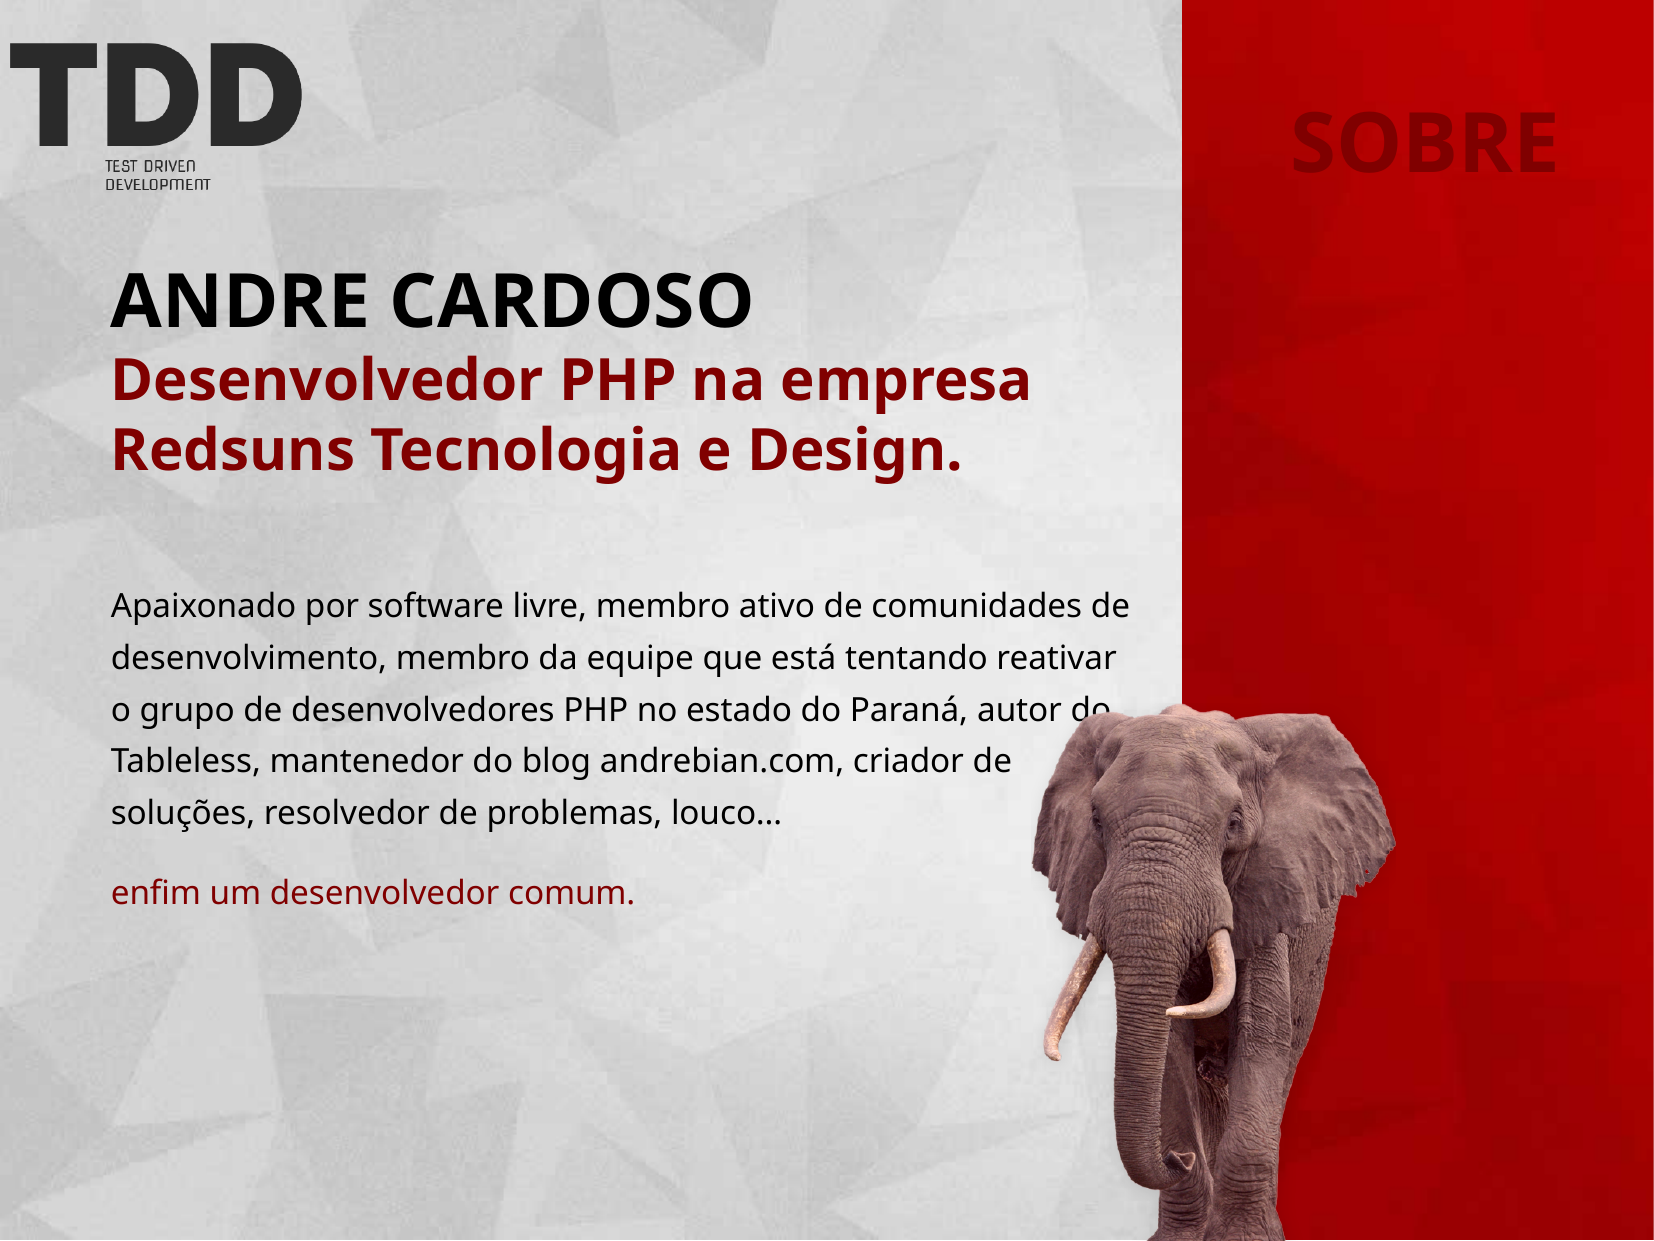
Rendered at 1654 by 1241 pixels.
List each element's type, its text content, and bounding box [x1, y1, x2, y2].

picture [0, 0, 1654, 1241]
text_box SOBRE [1247, 35, 1603, 243]
text_box ANDRE CARDOSO Desenvolvedor PHP na empresa Redsuns Tecnologia e Design. Apaixonado por software livre, membro ativo de comunidades de desenvolvimento, membro da equipe que está tentando reativar o grupo de desenvolvedores PHP no estado do Paraná, autor do Tableless, mantenedor do blog andrebian.com, criador de soluções, resolvedor de problemas, louco… enfim um desenvolvedor comum. [96, 244, 1160, 964]
